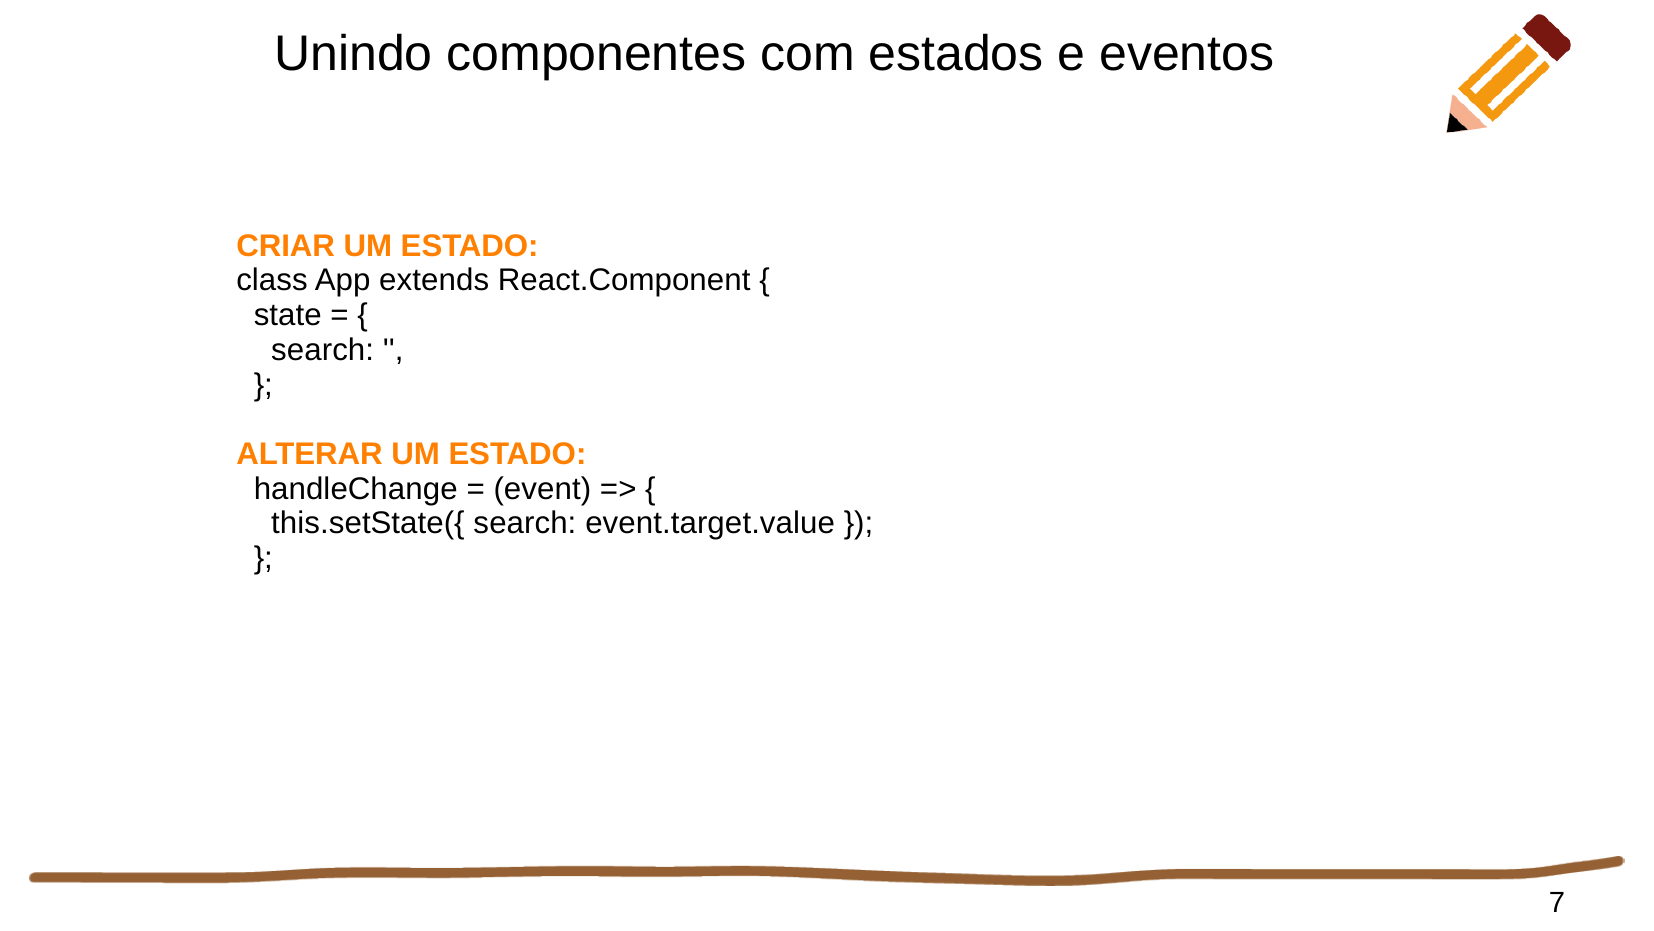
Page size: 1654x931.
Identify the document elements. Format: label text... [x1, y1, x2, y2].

title Unindo componentes com estados e eventos [88, 25, 1447, 138]
picture [1446, 14, 1571, 133]
picture [29, 856, 1625, 886]
subtitle CRIAR UM ESTADO: class App extends React.Component { state = { search: '', }; ALTERAR UM ESTADO: handleChange = (event) => { this.setState({ search: event.target.value }); }; [236, 106, 1388, 871]
